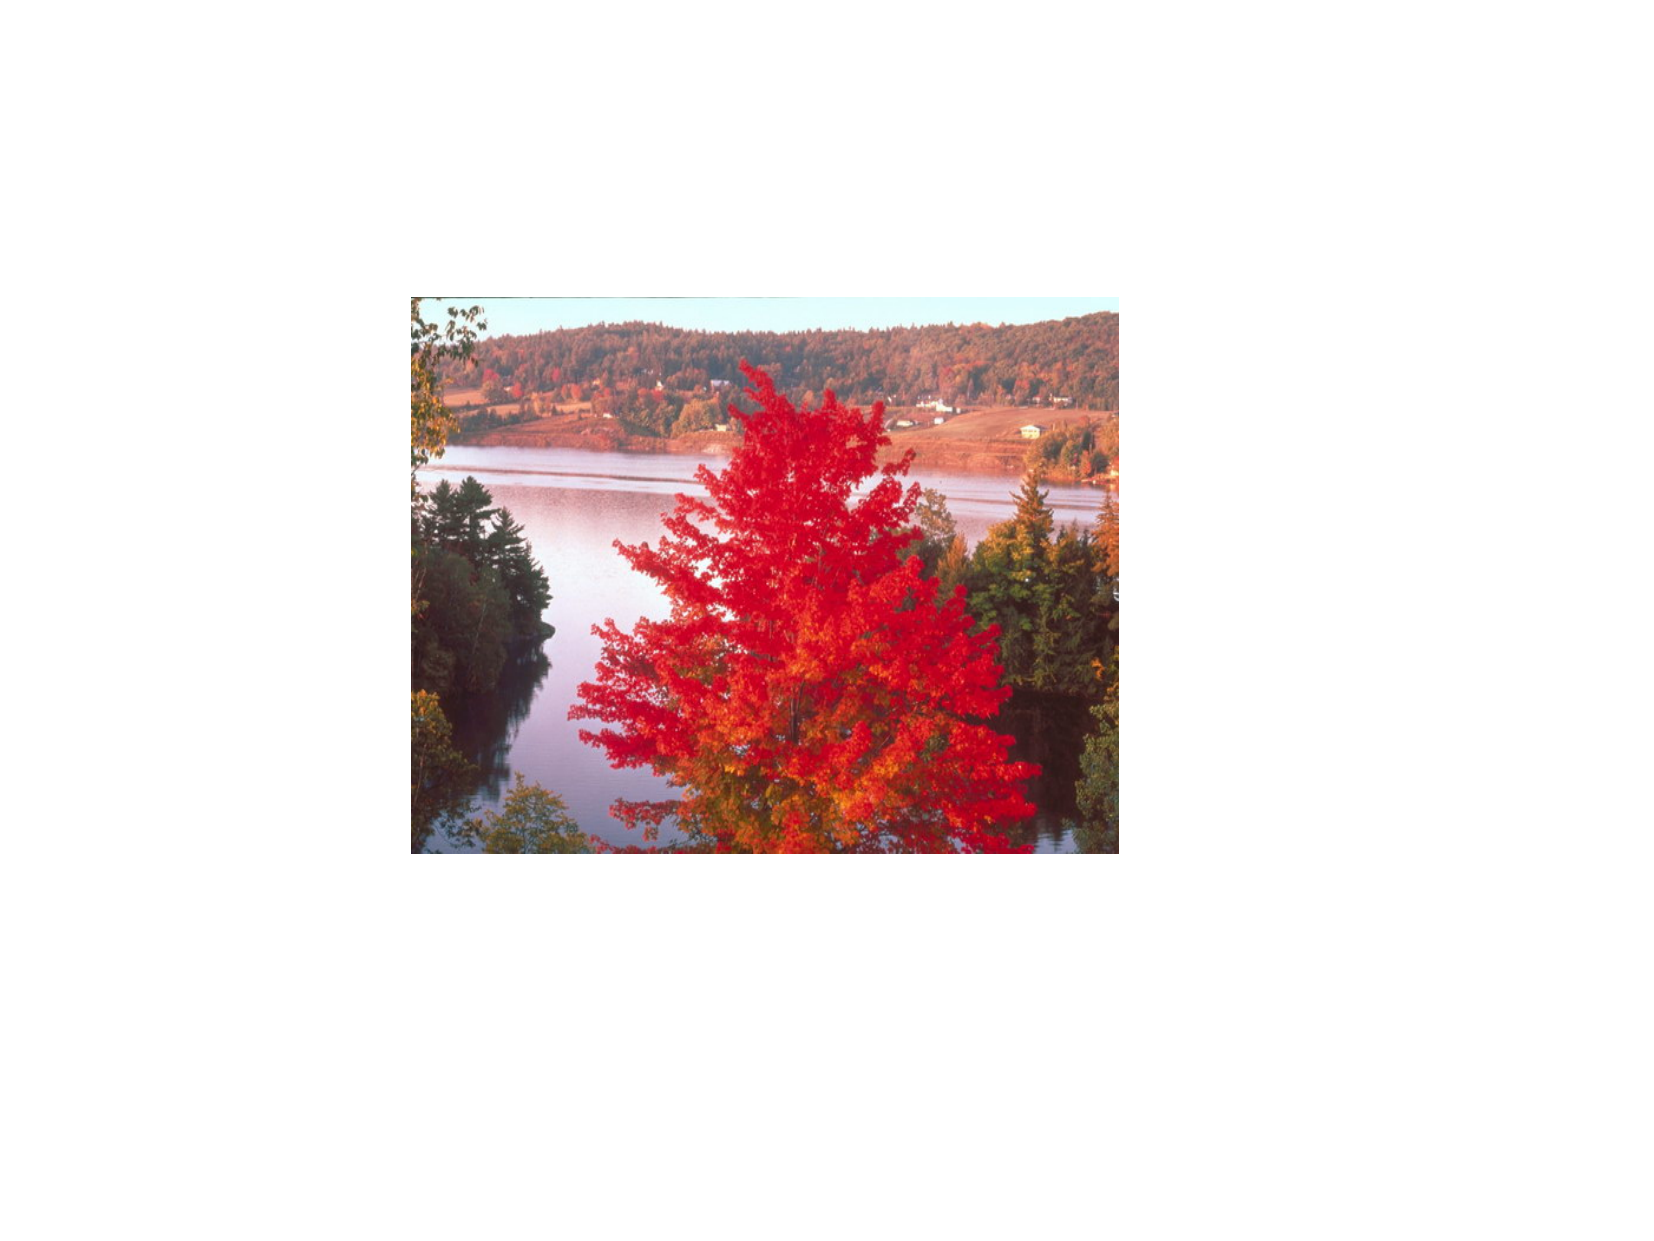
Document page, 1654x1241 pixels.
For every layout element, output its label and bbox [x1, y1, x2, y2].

picture [411, 297, 1119, 854]
